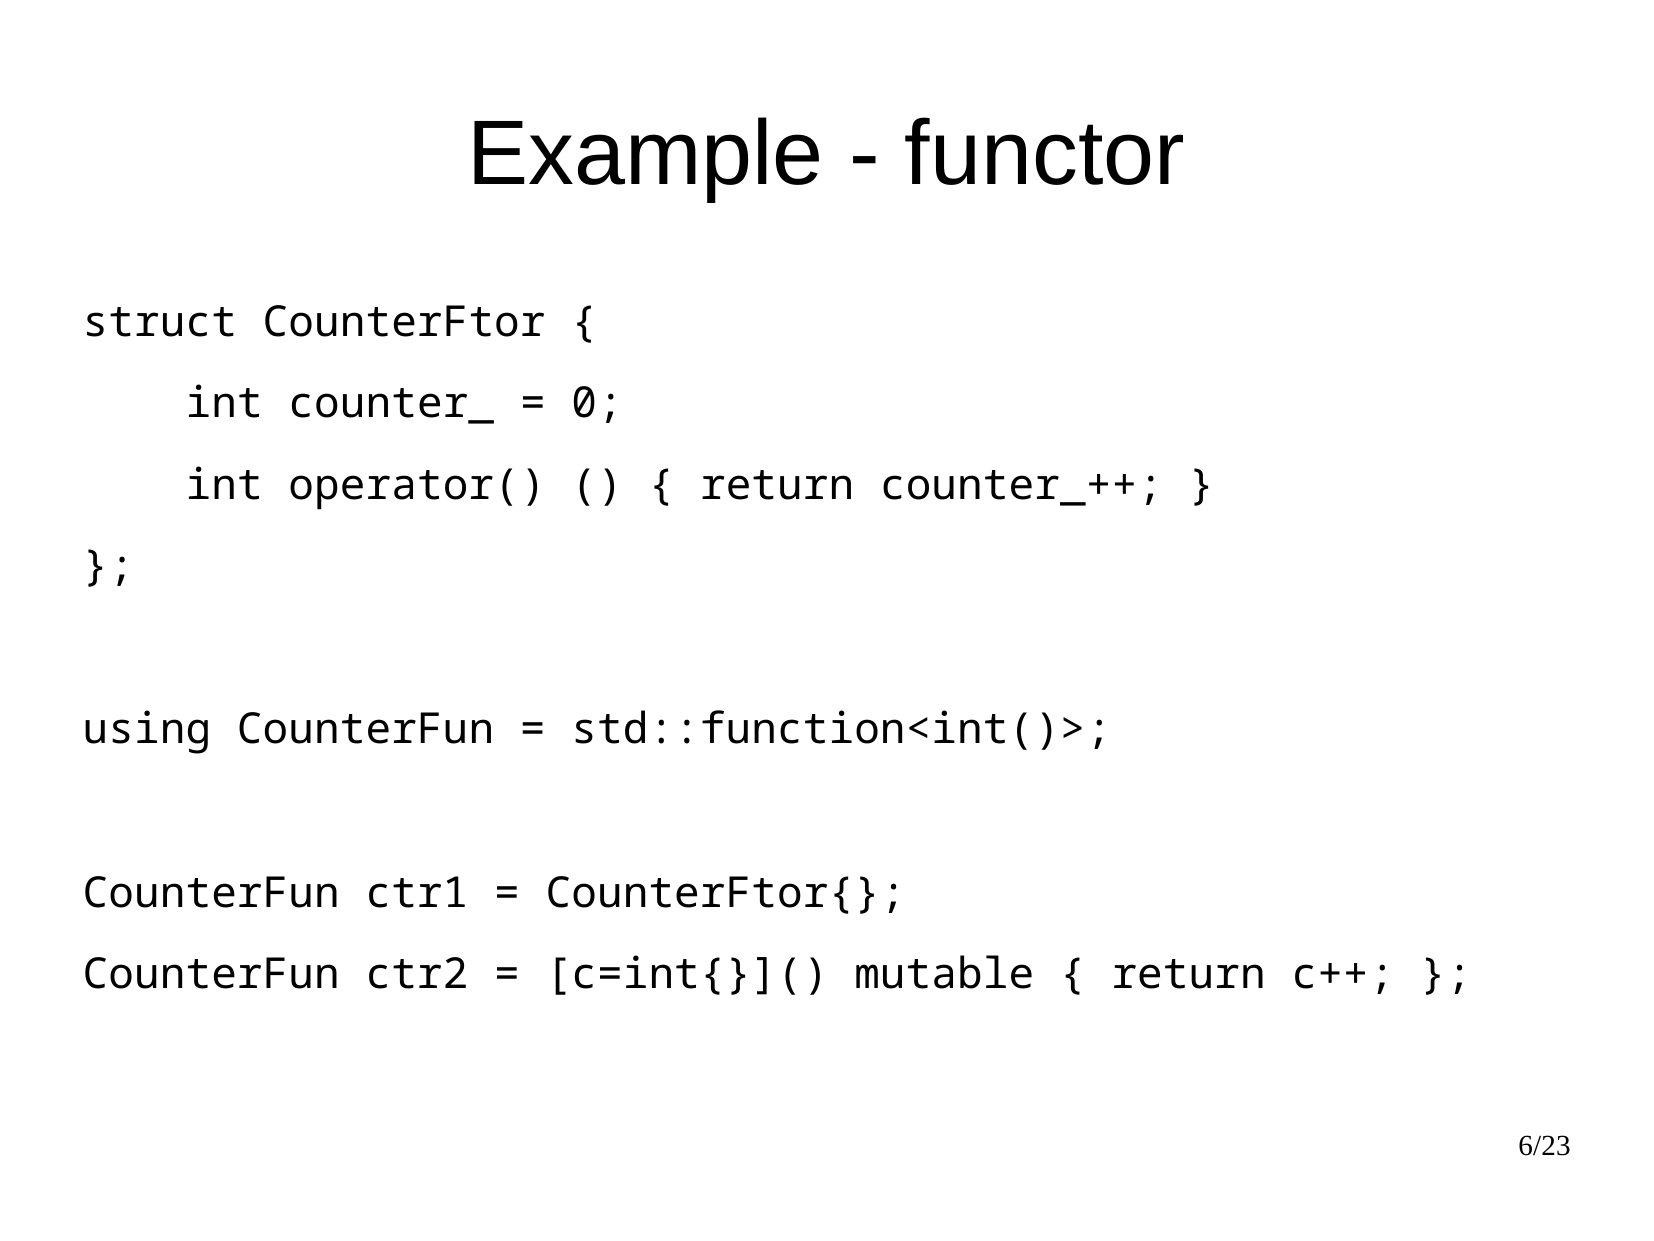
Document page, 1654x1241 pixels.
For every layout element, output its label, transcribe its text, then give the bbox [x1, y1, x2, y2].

title Example - functor [82, 49, 1571, 257]
list struct CounterFtor { int counter_ = 0; int operator() () { return counter_++; } }; using CounterFun = std::function<int()>; CounterFun ctr1 = CounterFtor{}; CounterFun ctr2 = [c=int{}]() mutable { return c++; }; [82, 290, 1571, 1010]
